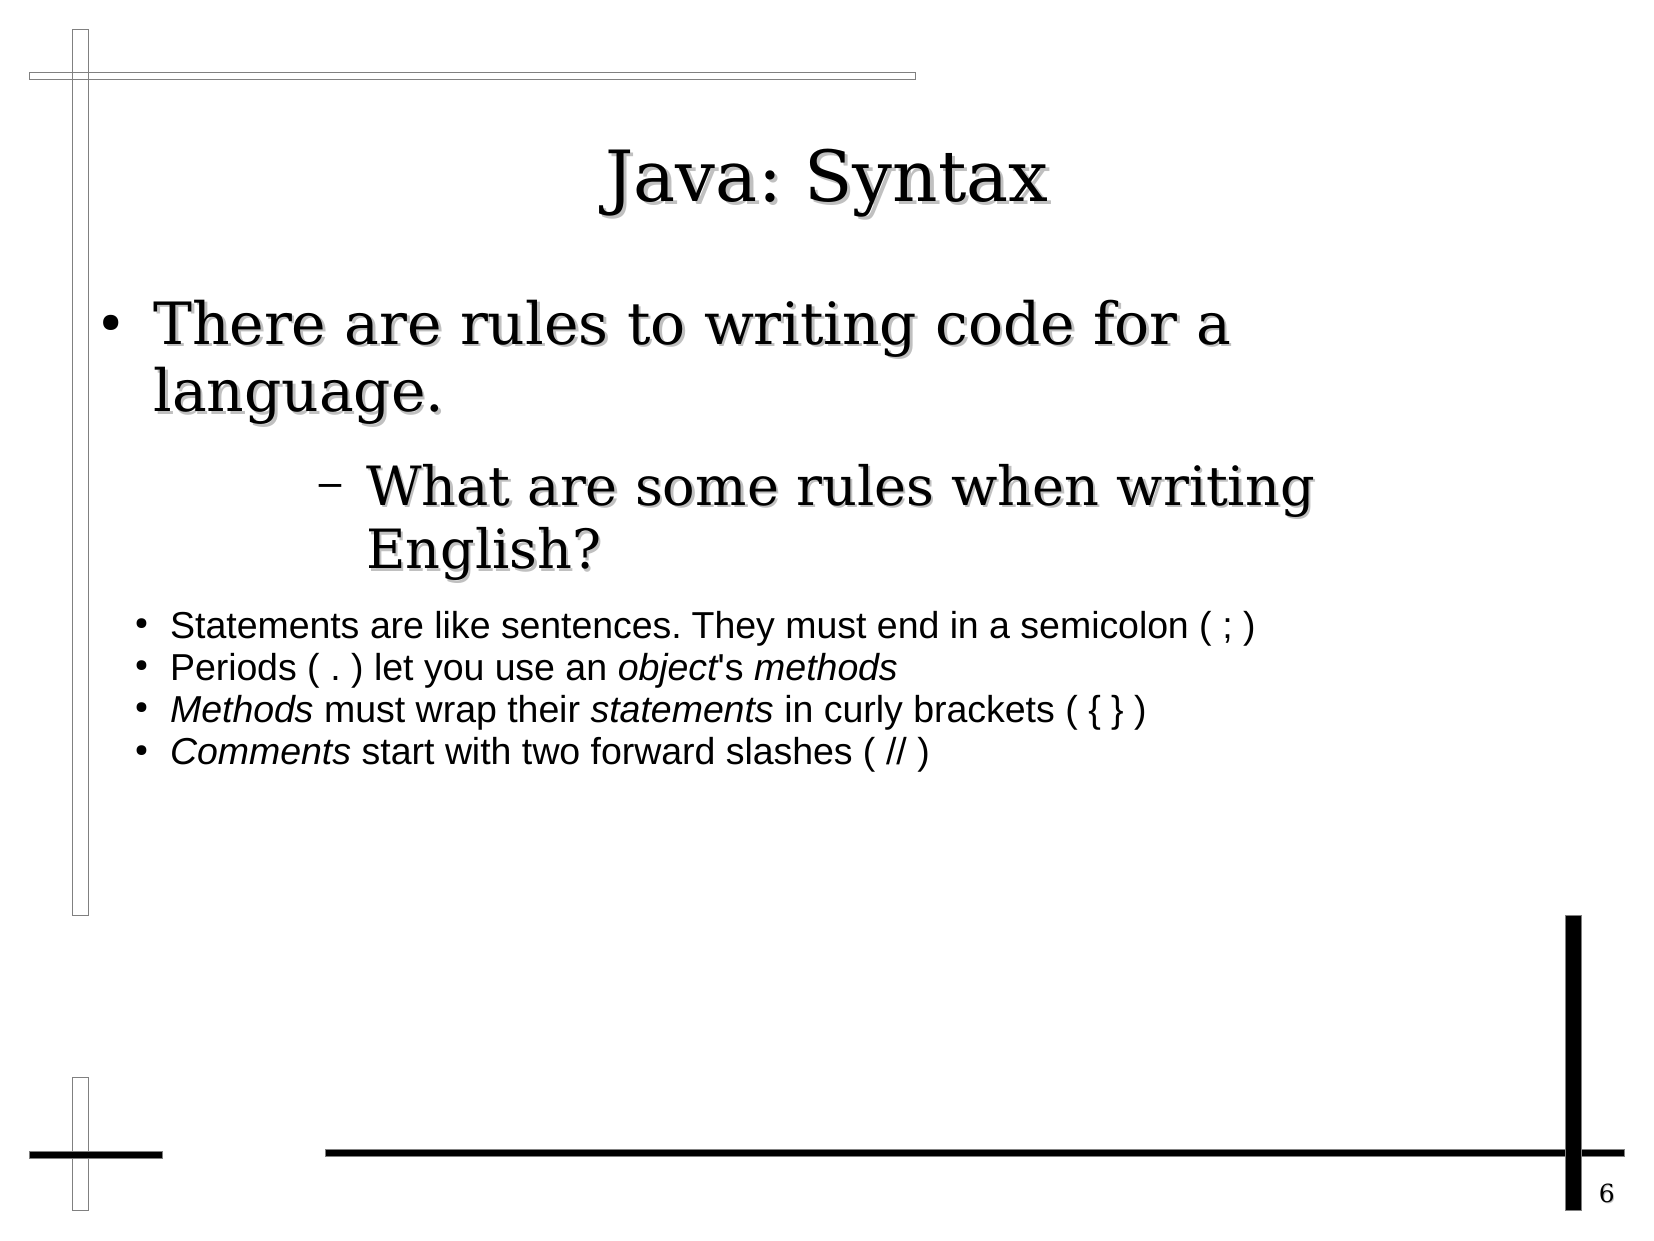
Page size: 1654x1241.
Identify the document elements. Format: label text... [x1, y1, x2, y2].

title Java: Syntax [121, 88, 1534, 266]
text_box Statements are like sentences. They must end in a semicolon ( ; ) Periods ( . ) let you use an object's methods Methods must wrap their statements in curly brackets ( { } ) Comments start with two forward slashes ( // ) [120, 596, 1271, 780]
list There are rules to writing code for a language. What are some rules when writing English? [82, 290, 1538, 995]
